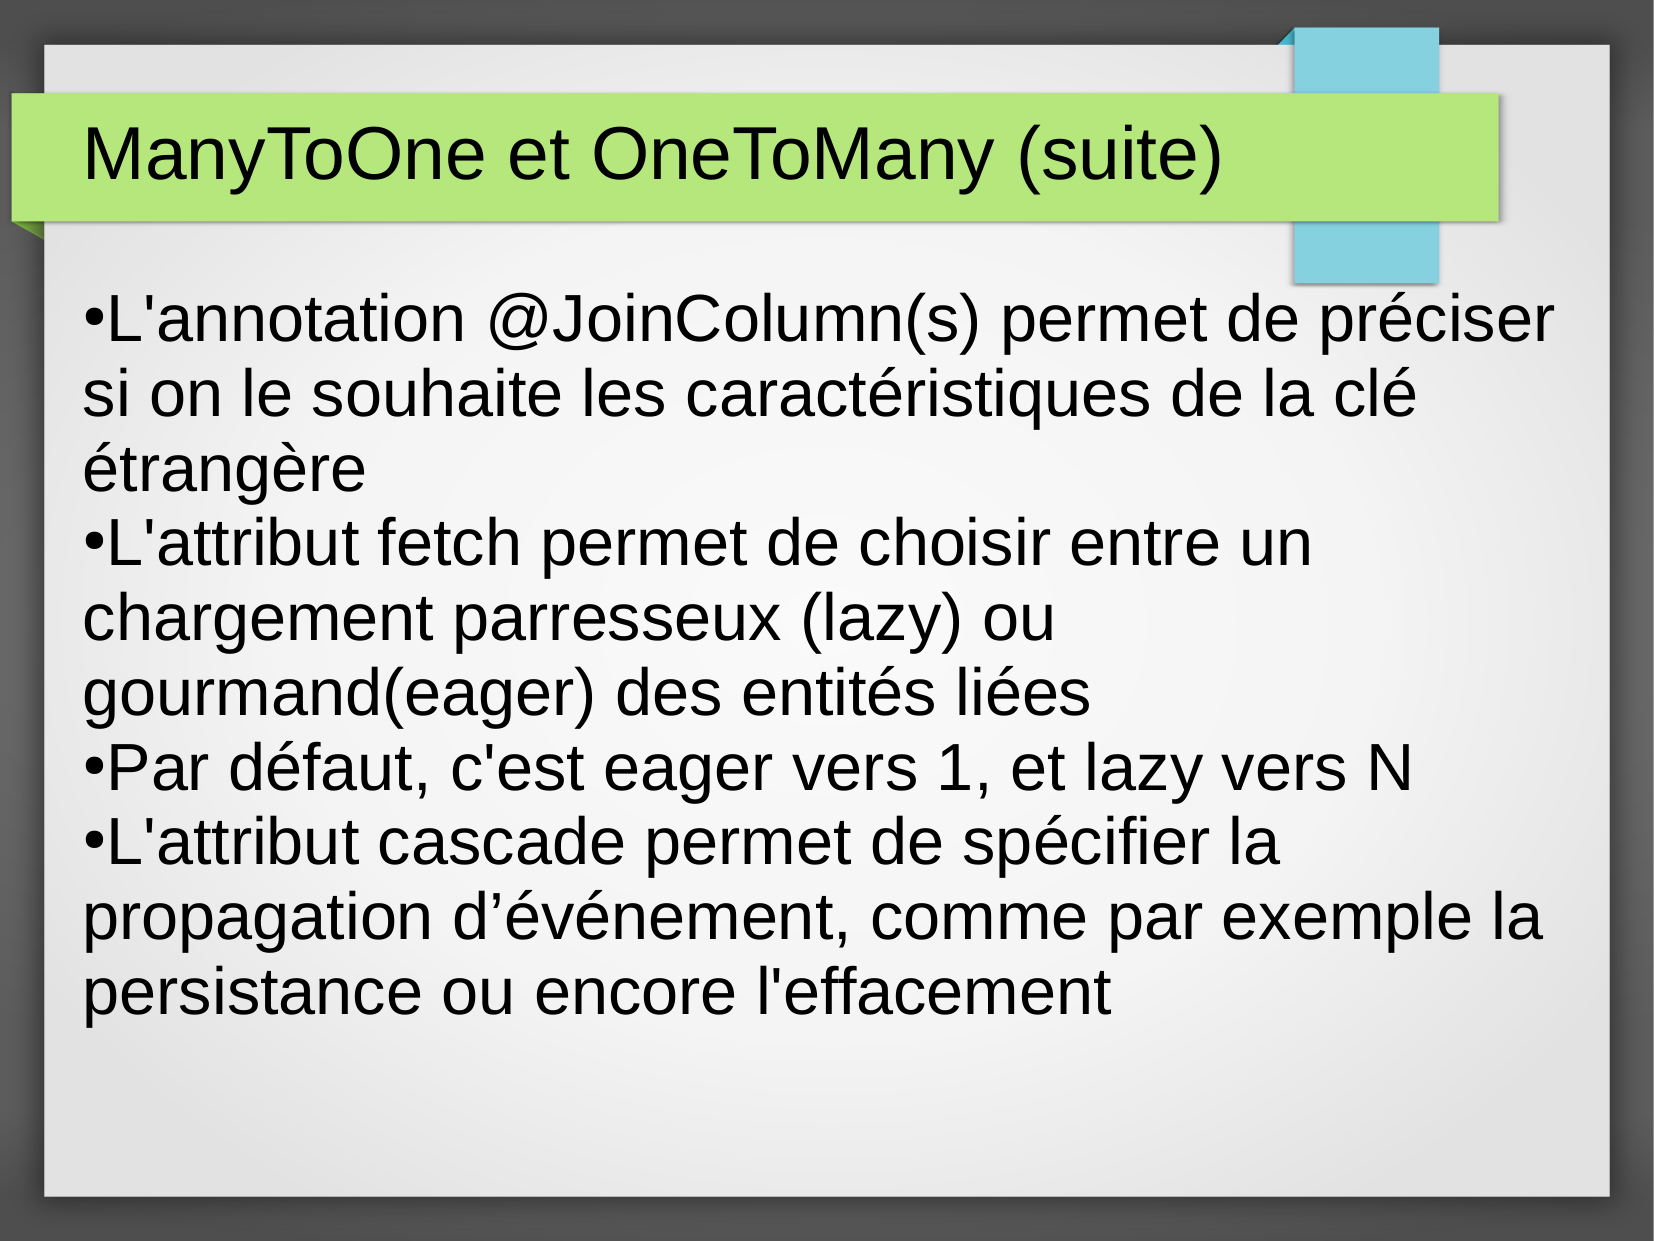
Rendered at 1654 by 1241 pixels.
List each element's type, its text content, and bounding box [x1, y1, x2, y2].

title ManyToOne et OneToMany (suite) [82, 94, 1264, 213]
picture [0, 0, 1654, 1241]
subtitle L'annotation @JoinColumn(s) permet de préciser si on le souhaite les caractéristiques de la clé étrangère L'attribut fetch permet de choisir entre un chargement parresseux (lazy) ou gourmand(eager) des entités liées Par défaut, c'est eager vers 1, et lazy vers N L'attribut cascade permet de spécifier la propagation d’événement, comme par exemple la persistance ou encore l'effacement [82, 281, 1571, 1029]
